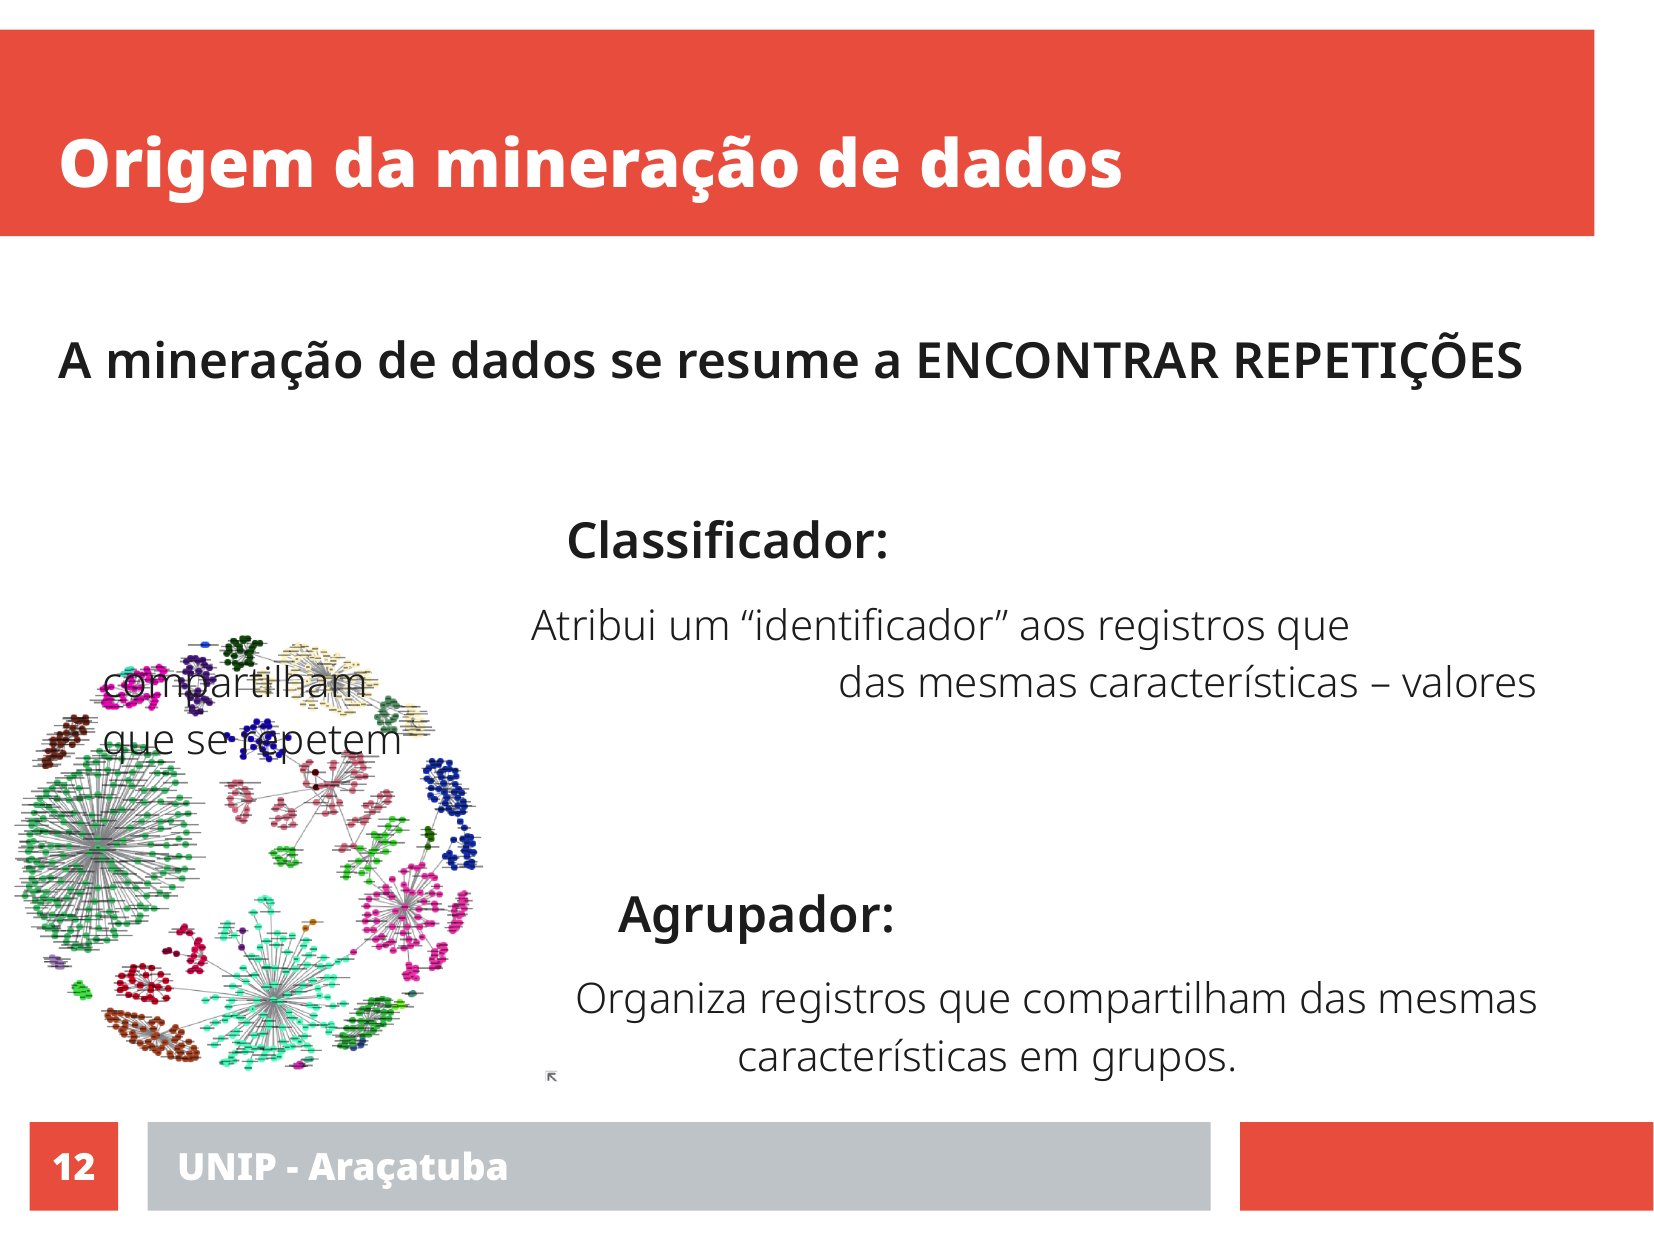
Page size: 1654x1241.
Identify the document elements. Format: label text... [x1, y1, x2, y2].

picture [0, 624, 59, 1082]
title Origem da mineração de dados [59, 59, 1595, 207]
list A mineração de dados se resume a ENCONTRAR REPETIÇÕES Classificador: Atribui um “identificador” aos registros que compartilham das mesmas características – valores que se repetem Agrupador: Organiza registros que compartilham das mesmas características em grupos. [59, 324, 1565, 1093]
